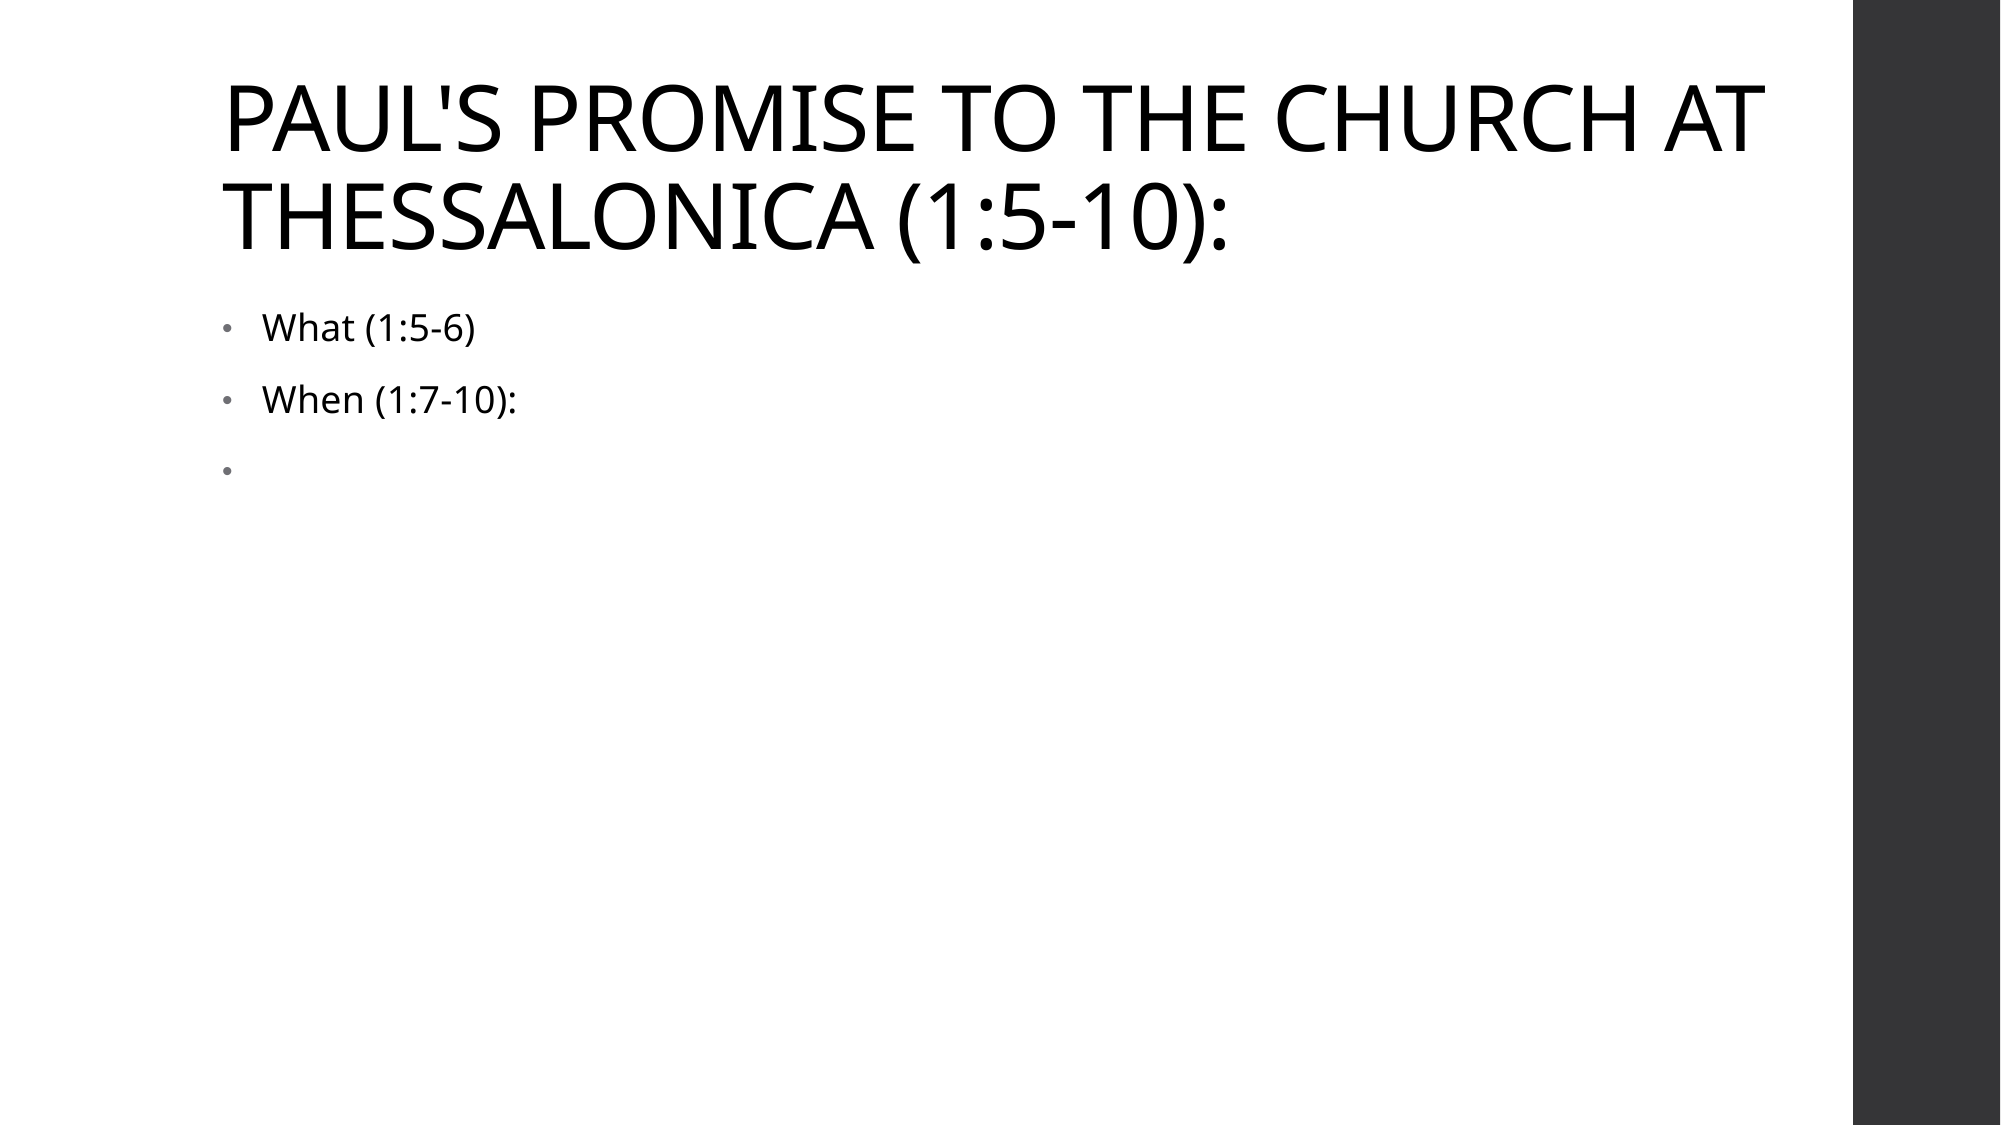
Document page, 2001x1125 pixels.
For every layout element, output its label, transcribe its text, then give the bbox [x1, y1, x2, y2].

list What (1:5-6) When (1:7-10): [206, 299, 1617, 1014]
title PAUL'S PROMISE TO THE CHURCH AT THESSALONICA (1:5-10): [206, 60, 1797, 278]
